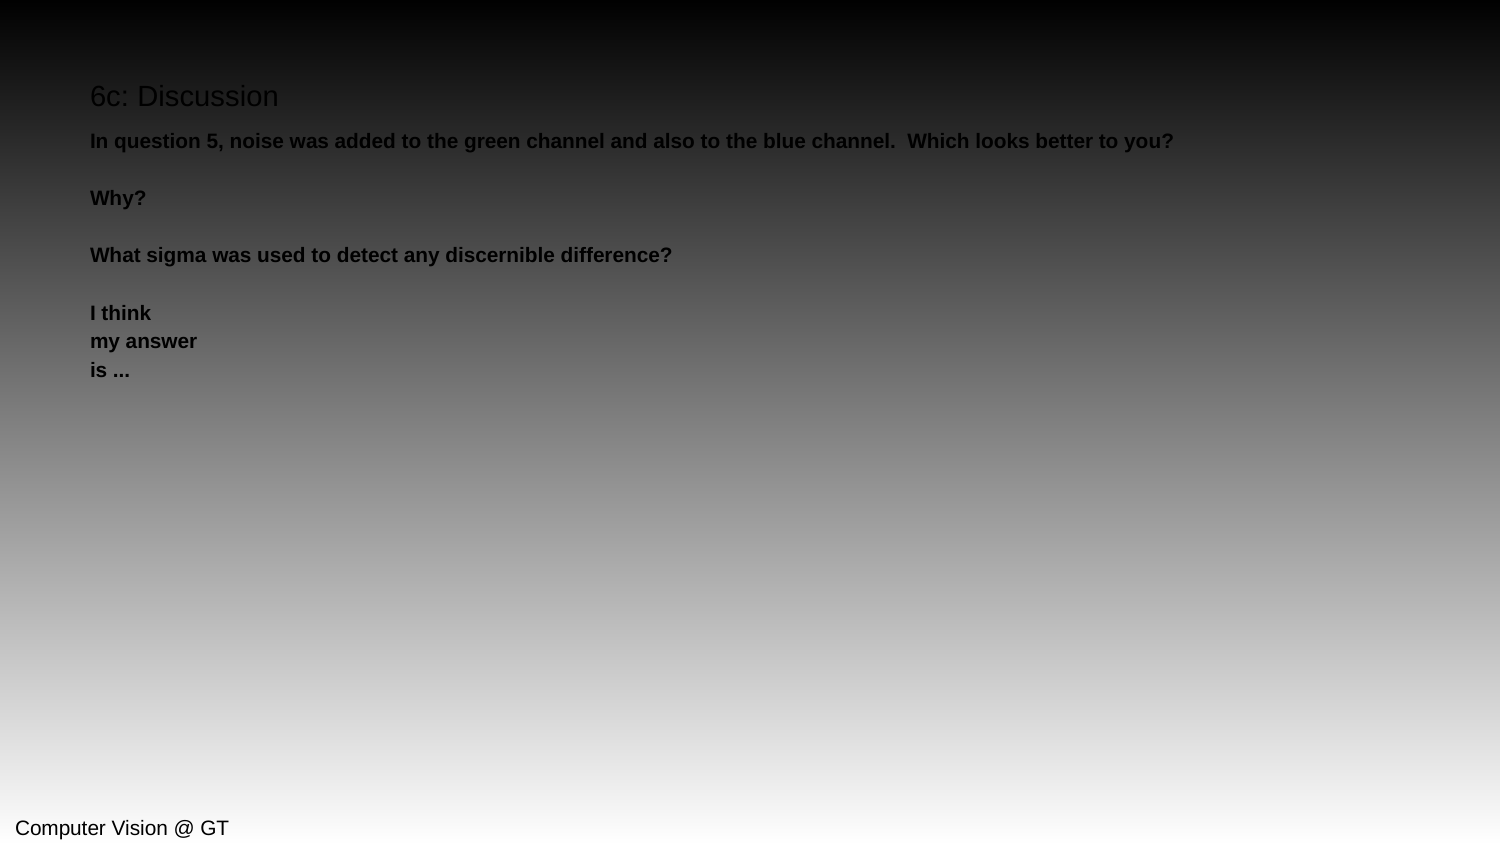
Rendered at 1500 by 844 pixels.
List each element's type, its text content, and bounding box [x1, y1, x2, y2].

title 6c: Discussion [75, 33, 1425, 109]
list In question 5, noise was added to the green channel and also to the blue channel. Which looks better to you? Why? What sigma was used to detect any discernible difference? I think my answer is ... [75, 109, 1425, 734]
text_box Computer Vision @ GT [0, 811, 422, 844]
